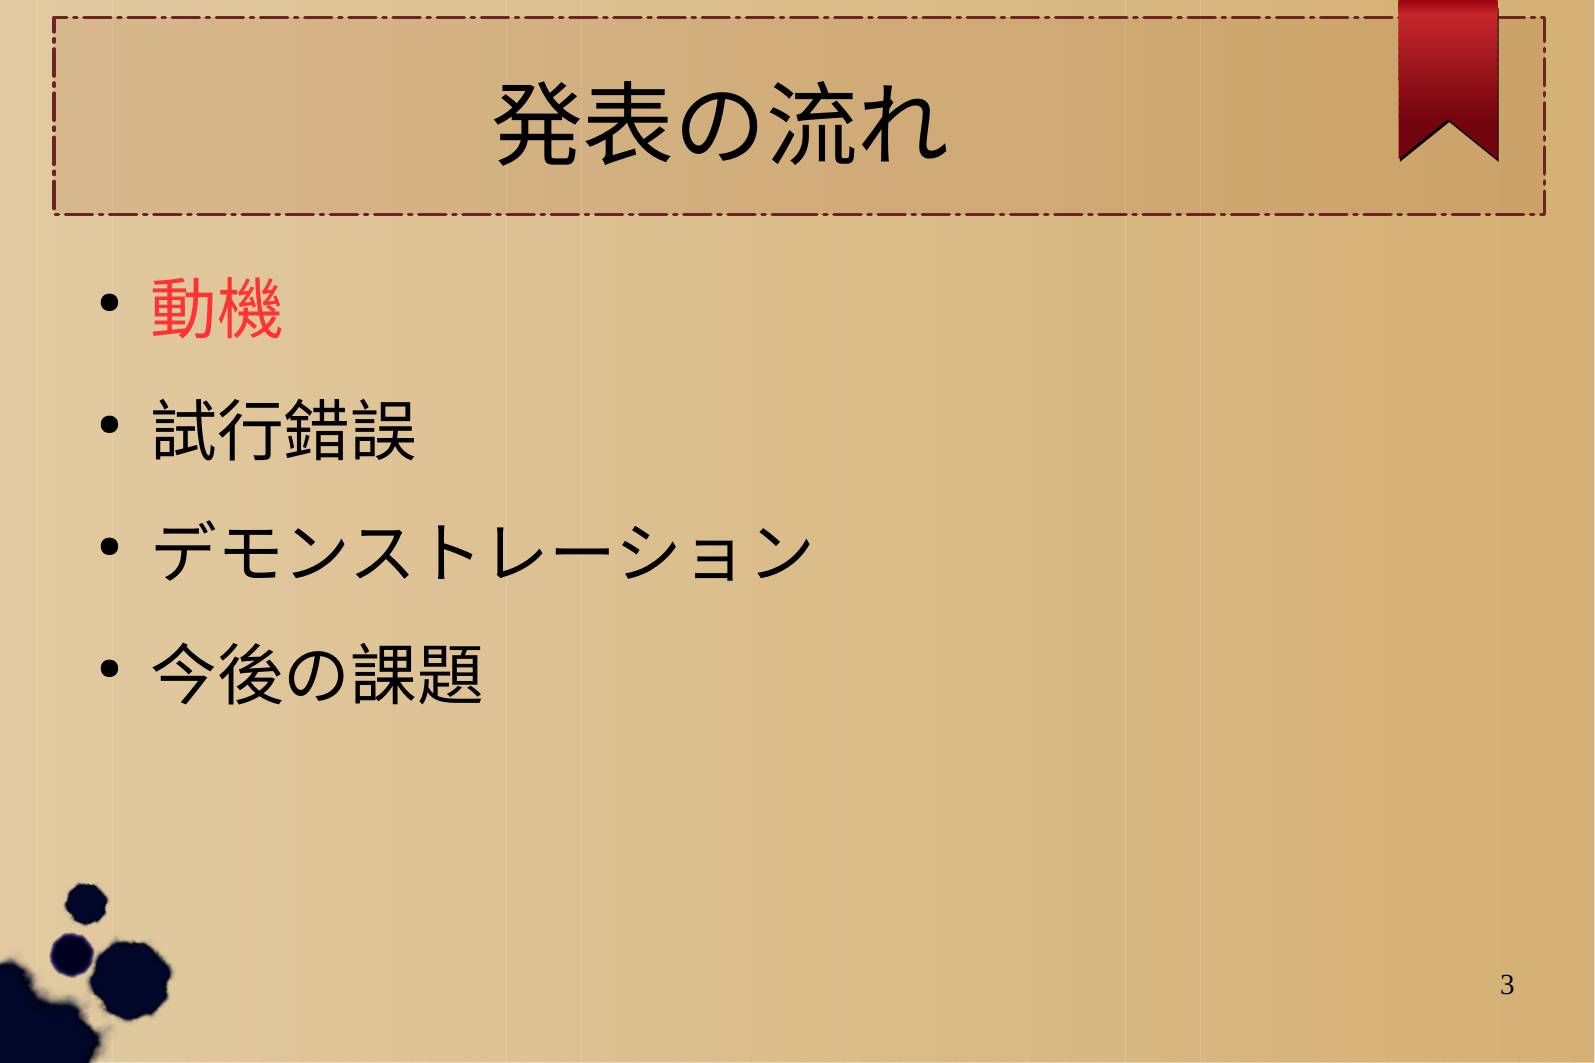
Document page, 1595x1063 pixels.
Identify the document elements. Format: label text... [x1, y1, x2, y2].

list 動機 試行錯誤 デモンストレーション 今後の課題 [79, 256, 1515, 873]
title 発表の流れ [79, 40, 1361, 196]
